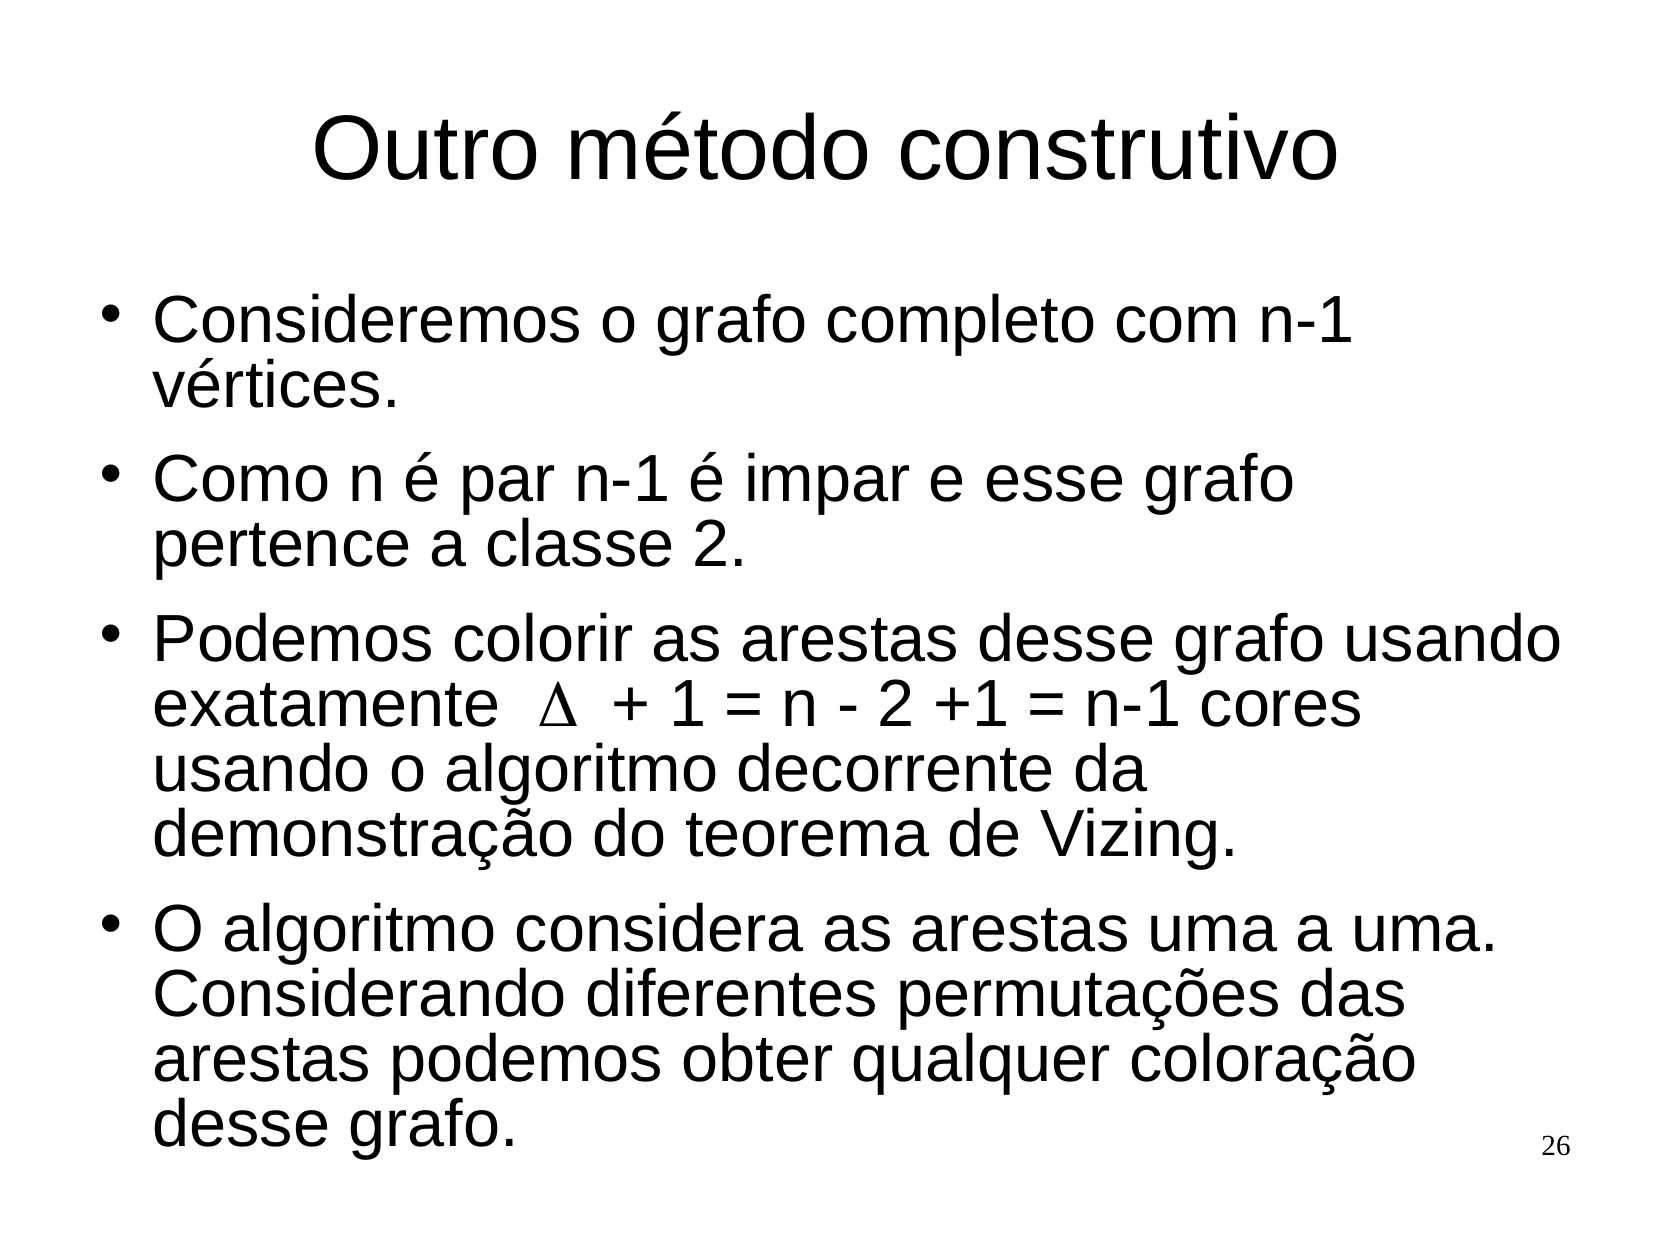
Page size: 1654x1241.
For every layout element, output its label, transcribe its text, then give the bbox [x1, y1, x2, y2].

list Consideremos o grafo completo com n-1 vértices. Como n é par n-1 é impar e esse grafo pertence a classe 2. Podemos colorir as arestas desse grafo usando exatamente + 1 = n - 2 +1 = n-1 cores usando o algoritmo decorrente da demonstração do teorema de Vizing. O algoritmo considera as arestas uma a uma. Considerando diferentes permutações das arestas podemos obter qualquer coloração desse grafo. [82, 290, 1571, 1176]
title Outro método construtivo [82, 56, 1571, 249]
